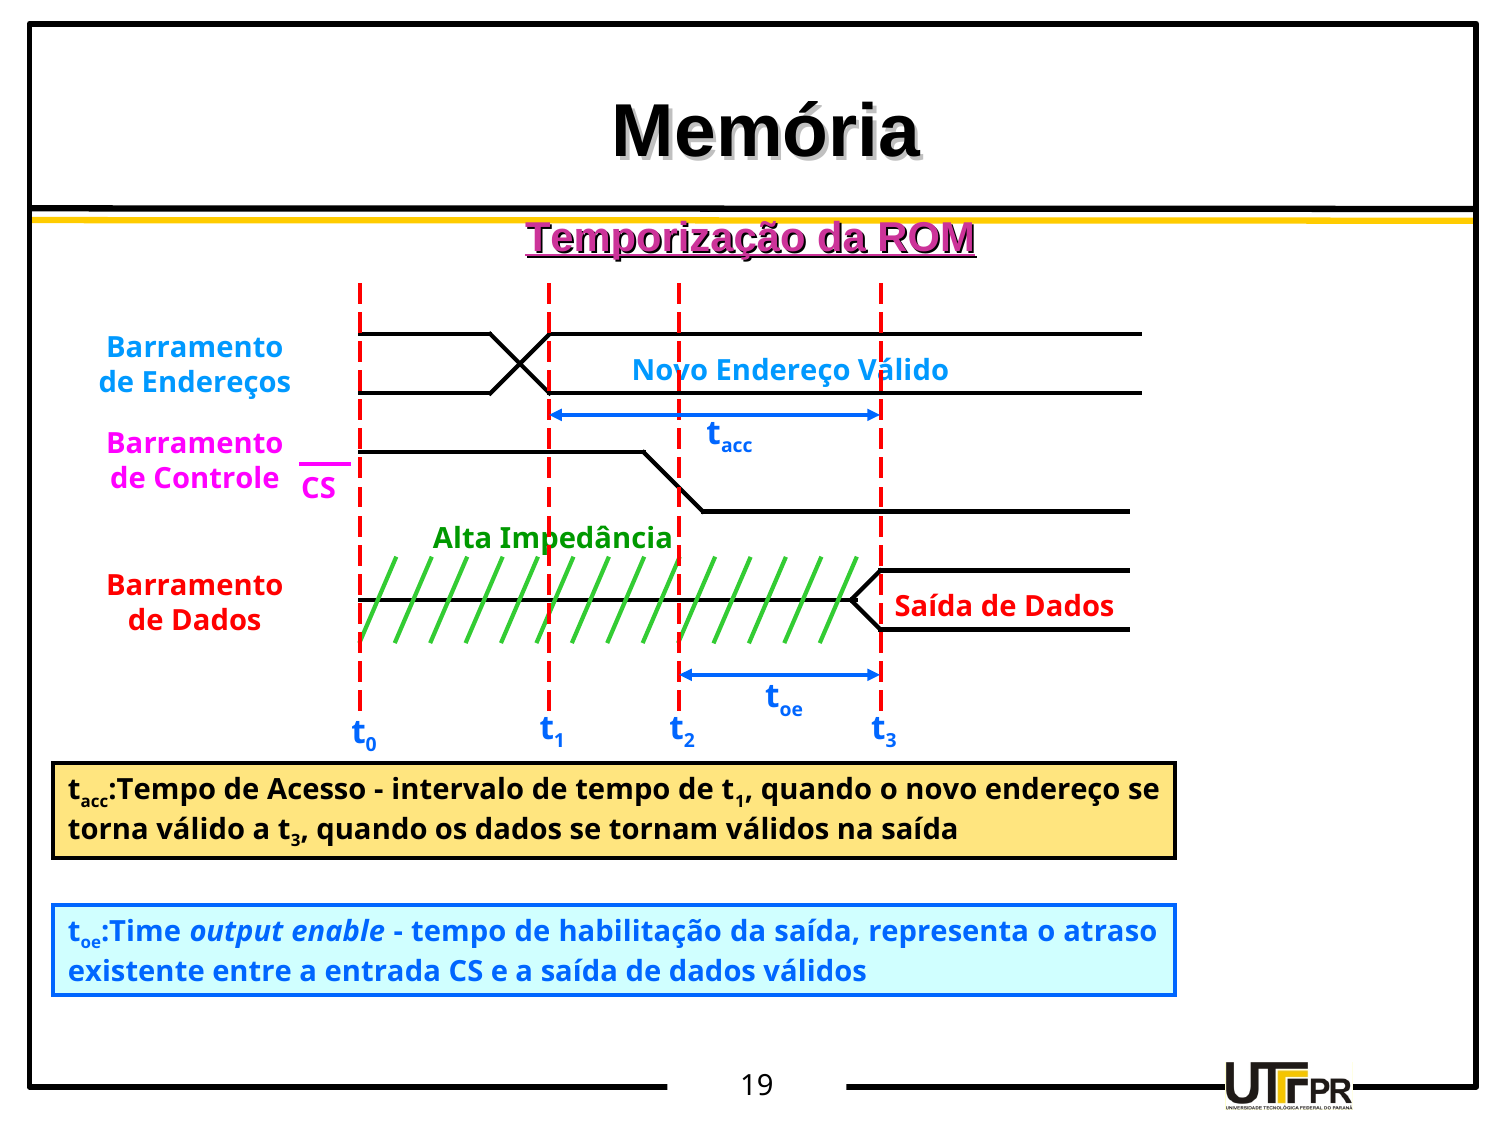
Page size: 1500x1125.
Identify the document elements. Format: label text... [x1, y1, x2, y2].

text_box Memória [29, 29, 1477, 207]
text_box Barramento de Endereços [76, 320, 313, 406]
text_box t3 [856, 698, 912, 760]
text_box tacc [691, 403, 768, 464]
text_box toe:Time output enable - tempo de habilitação da saída, representa o atraso existente entre a entrada CS e a saída de dados válidos [53, 904, 1176, 995]
text_box t2 [654, 698, 710, 760]
text_box Novo Endereço Válido [616, 343, 965, 394]
text_box t0 [336, 702, 392, 762]
list Temporização da ROM [72, 208, 1428, 978]
text_box CS [271, 461, 366, 512]
text_box Barramento de Dados [76, 558, 313, 644]
text_box Saída de Dados [879, 579, 1130, 630]
text_box t1 [524, 698, 580, 760]
text_box toe [750, 666, 818, 728]
text_box tacc:Tempo de Acesso - intervalo de tempo de t1, quando o novo endereço se torna válido a t3, quando os dados se tornam válidos na saída [53, 762, 1176, 858]
text_box Barramento de Controle [76, 416, 313, 503]
text_box Alta Impedância [418, 511, 689, 562]
picture [1225, 1062, 1353, 1110]
